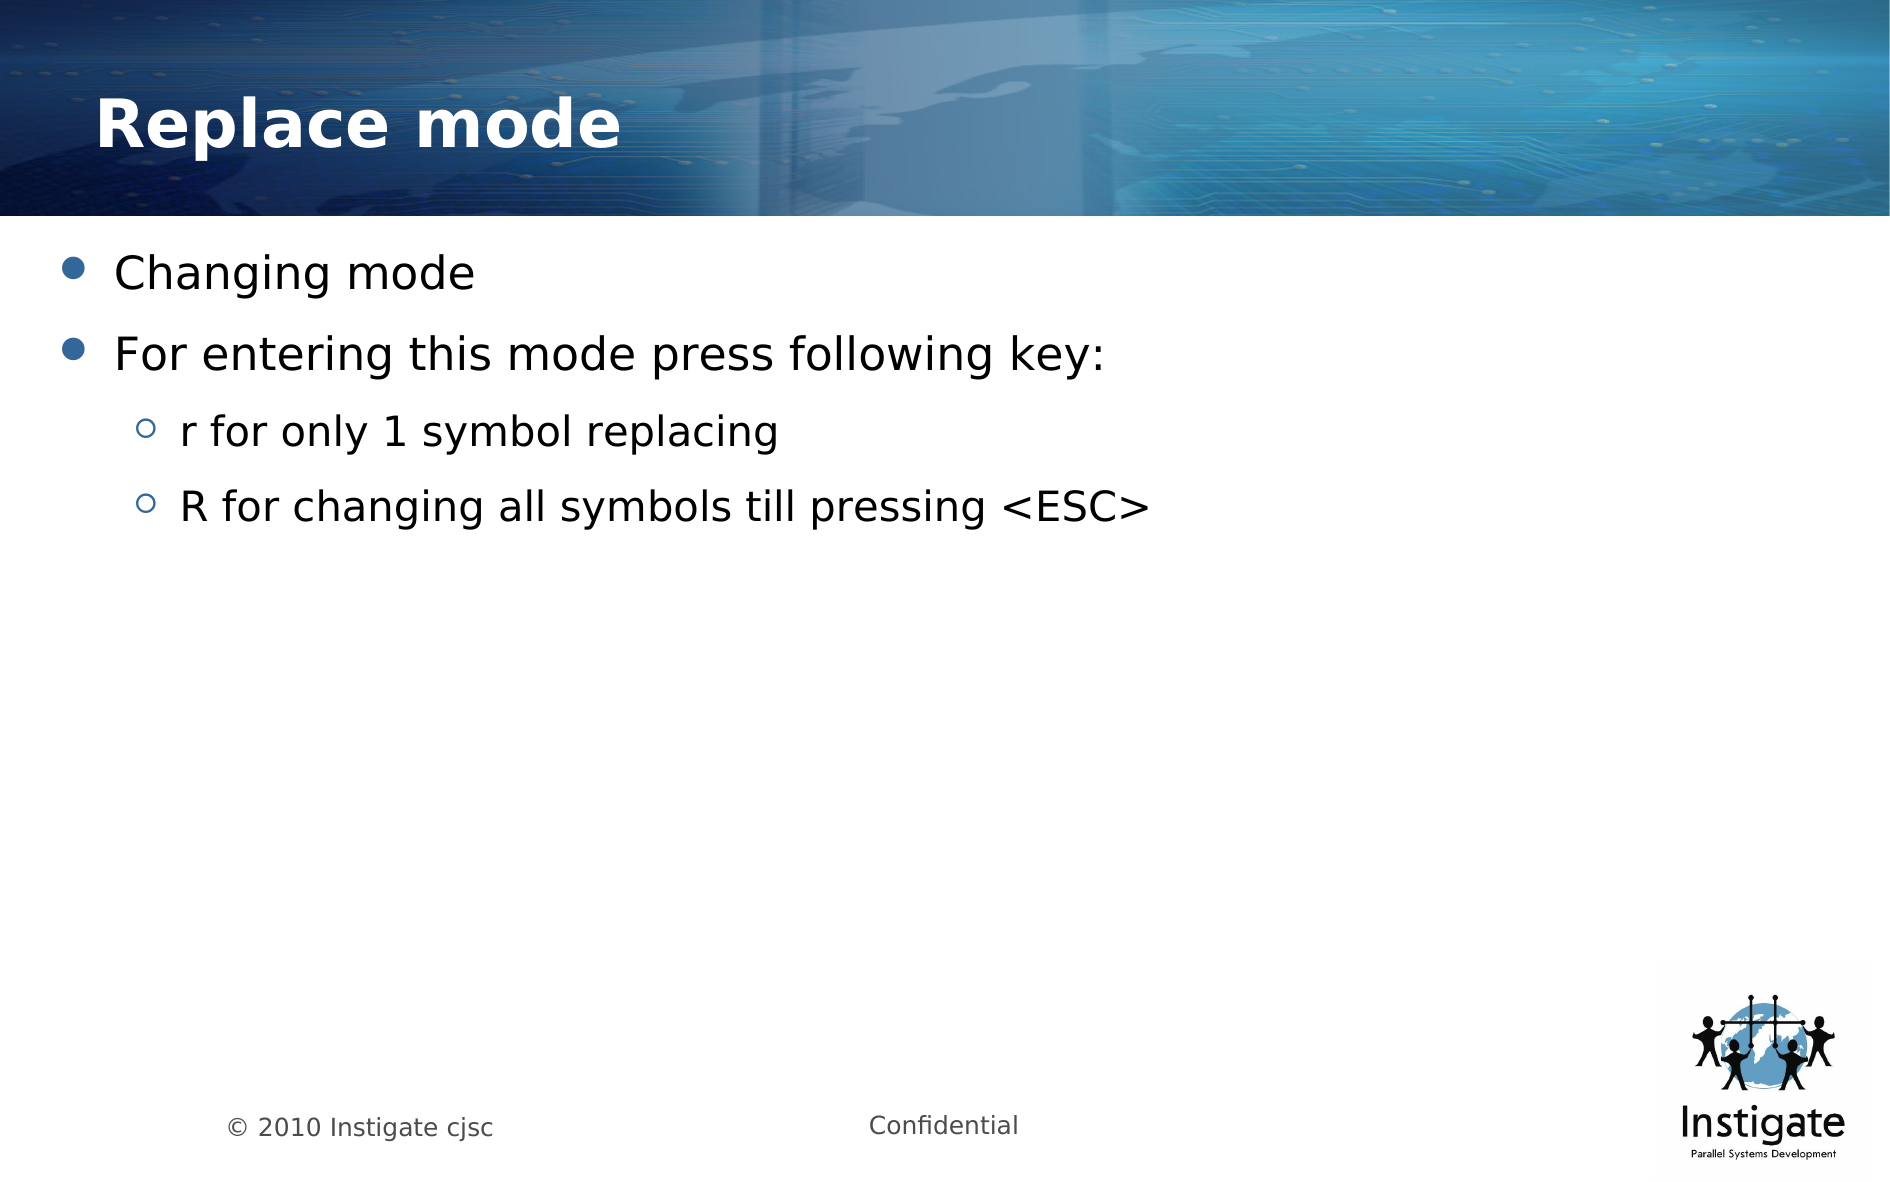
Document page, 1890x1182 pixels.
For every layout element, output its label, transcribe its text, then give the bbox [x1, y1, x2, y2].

list Changing mode For entering this mode press following key: r for only 1 symbol replacing R for changing all symbols till pressing <ESC> [59, 236, 1831, 1001]
title Replace mode [94, 54, 1793, 210]
picture [0, 0, 1890, 216]
picture [1650, 956, 1876, 1182]
